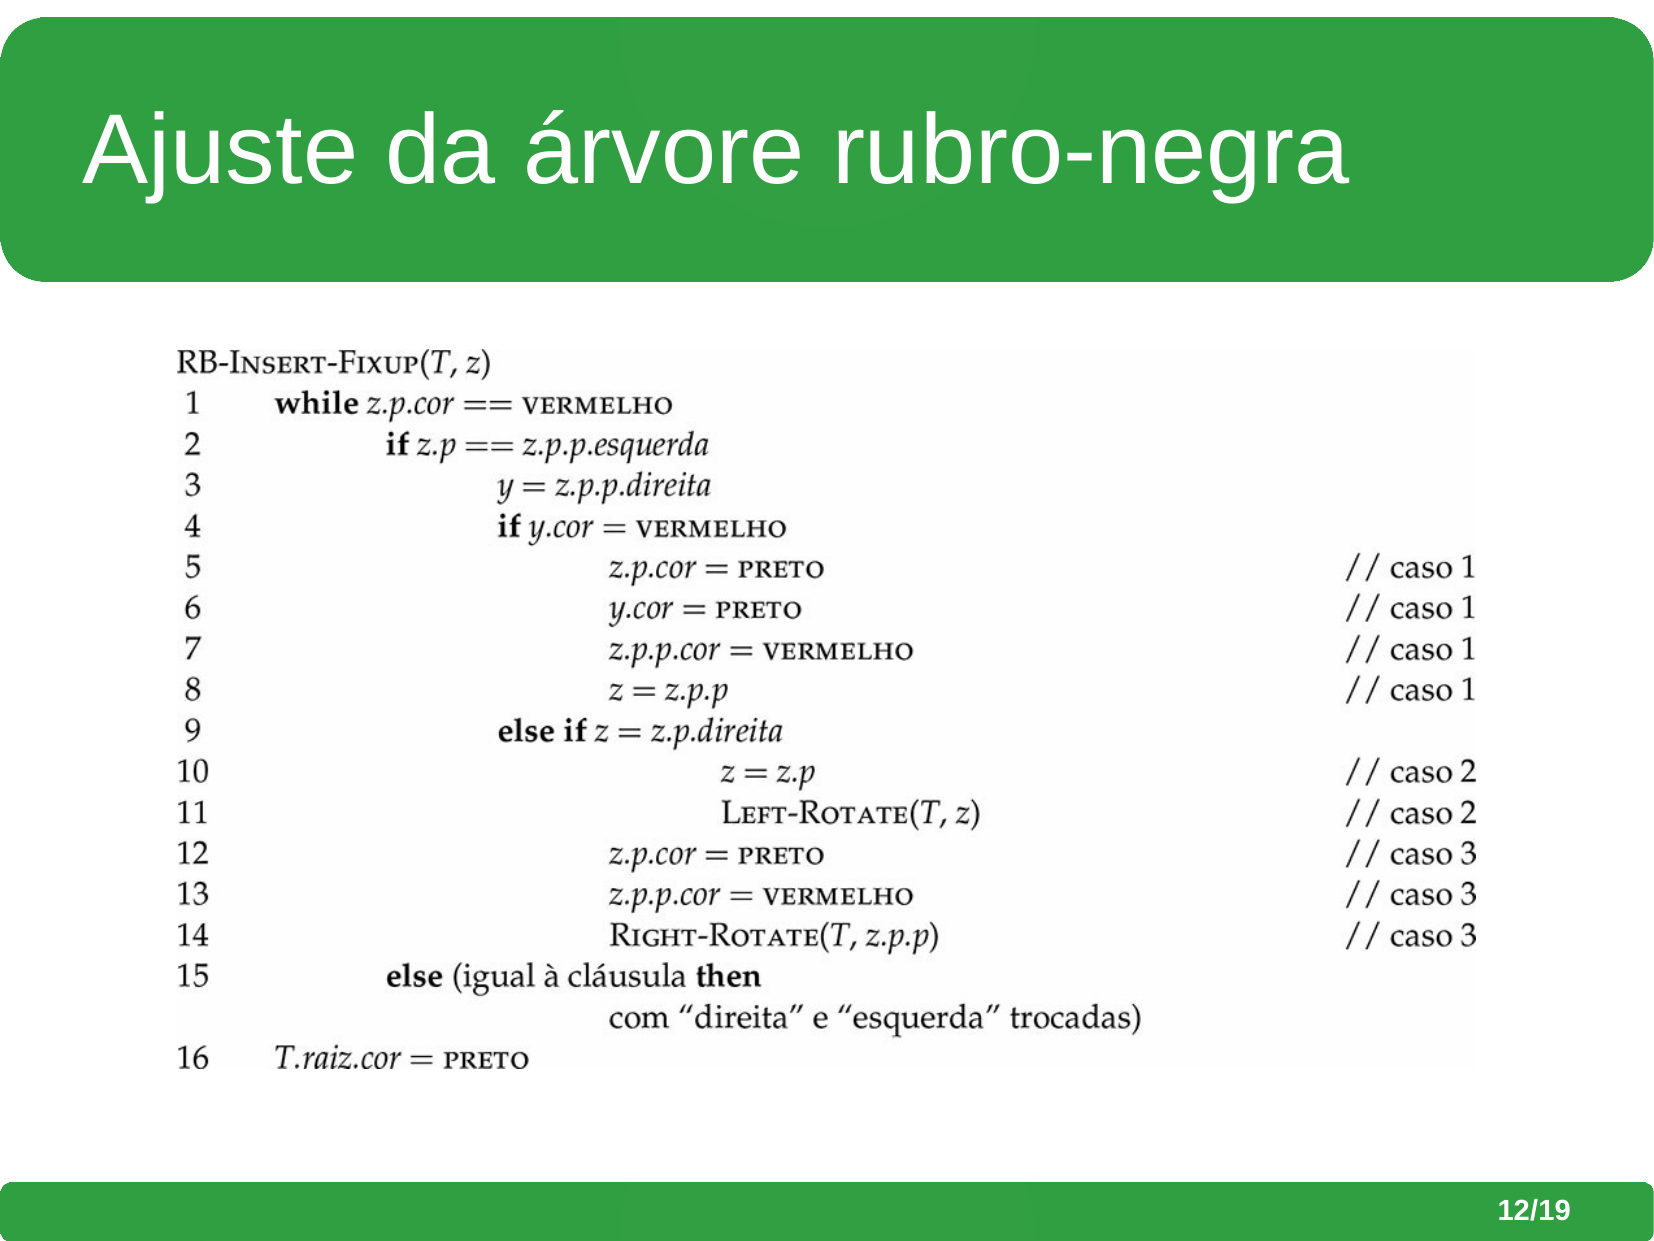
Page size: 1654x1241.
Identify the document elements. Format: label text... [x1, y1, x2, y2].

title Ajuste da árvore rubro-negra [82, 47, 1571, 252]
picture [177, 349, 1476, 1069]
